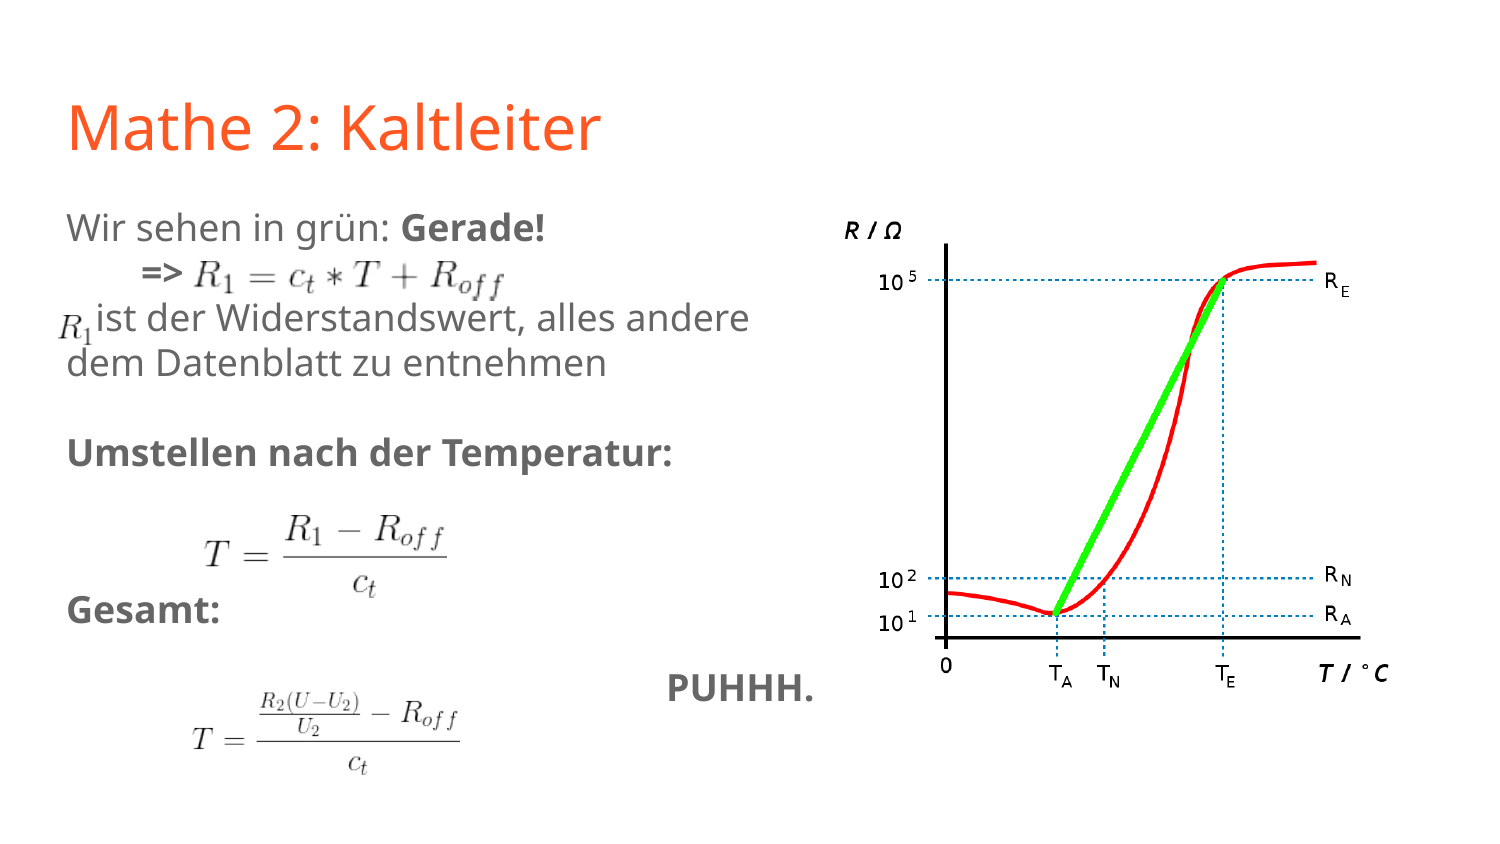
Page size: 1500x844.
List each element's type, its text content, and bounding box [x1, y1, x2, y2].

title Mathe 2: Kaltleiter [51, 72, 1449, 167]
picture [814, 188, 1449, 737]
list Wir sehen in grün: Gerade! => ist der Widerstandswert, alles andere dem Datenblatt zu entnehmen Umstellen nach der Temperatur: Gesamt: PUHHH…. [51, 189, 1449, 750]
picture [192, 691, 460, 775]
picture [204, 515, 447, 599]
picture [58, 315, 93, 347]
picture [192, 261, 504, 301]
